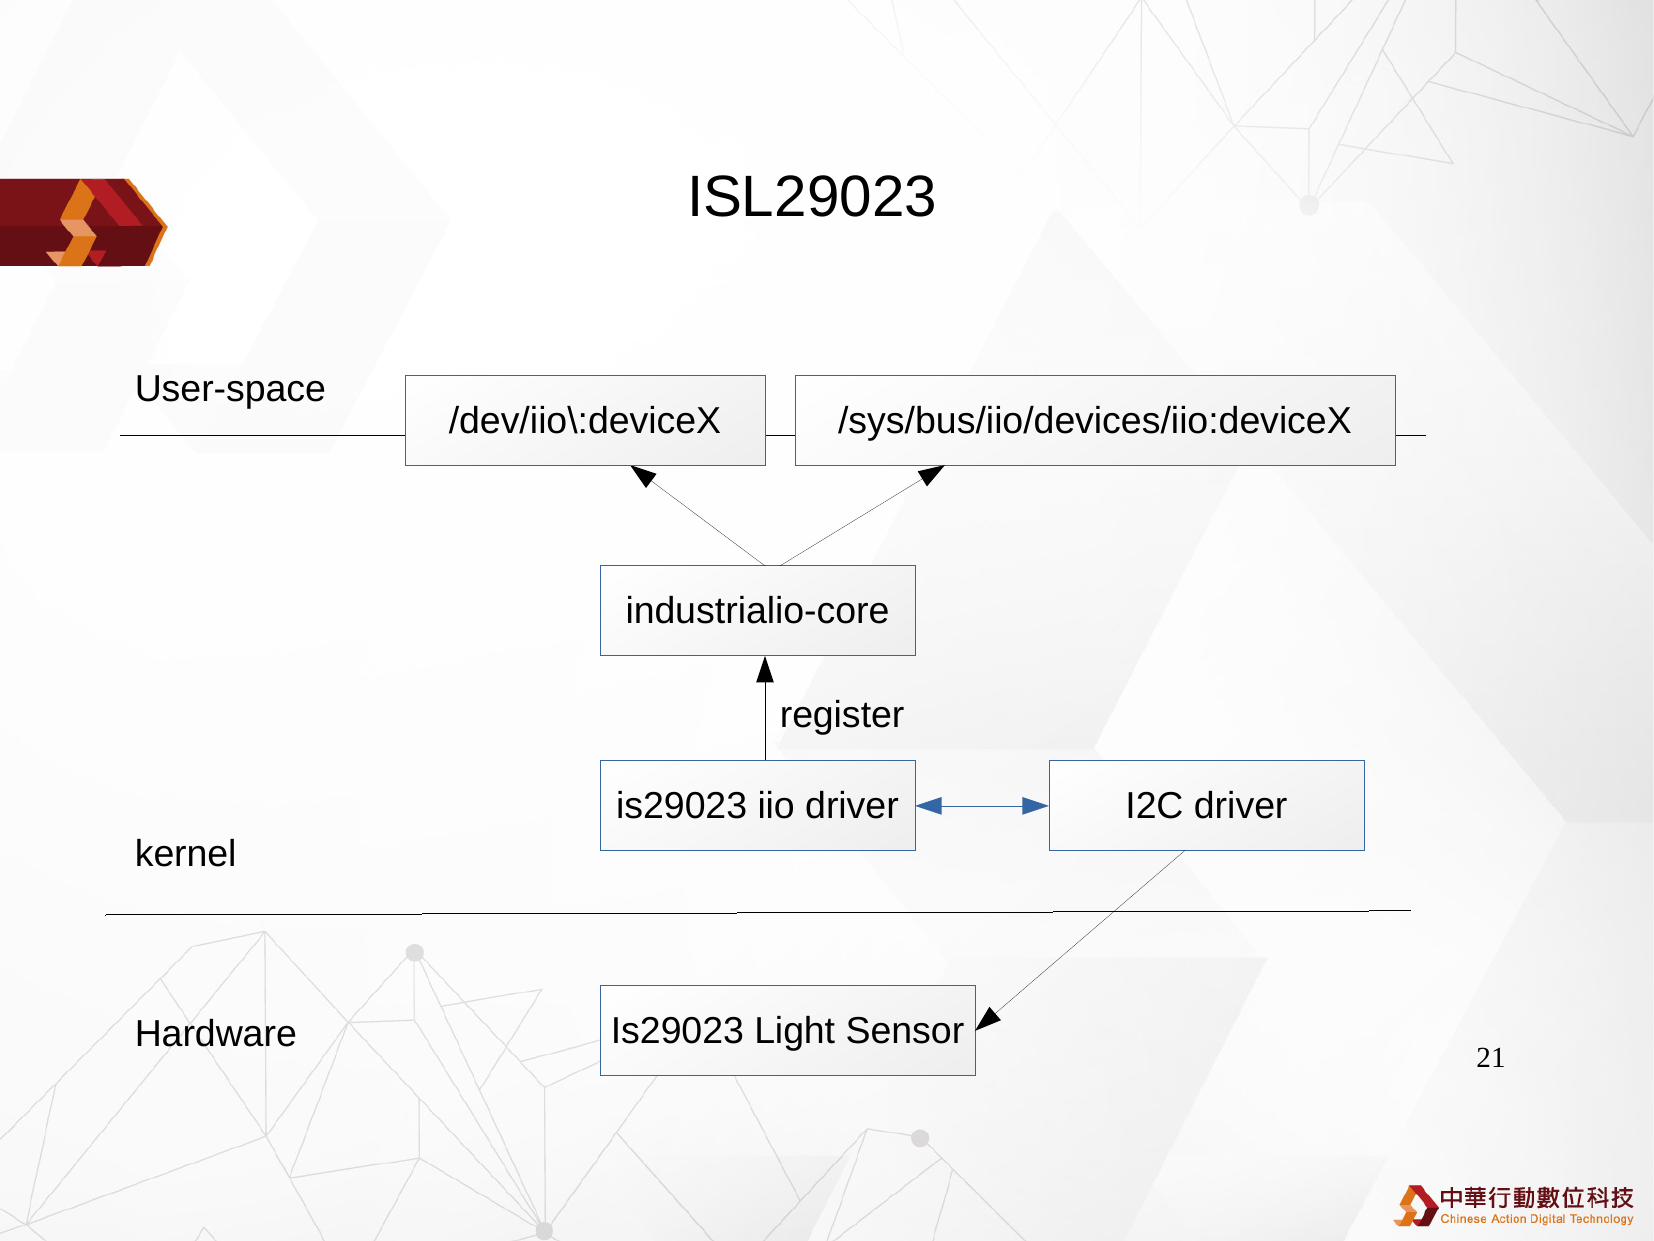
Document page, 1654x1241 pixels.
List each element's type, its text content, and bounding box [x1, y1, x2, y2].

text_box Hardware [120, 1005, 361, 1066]
title ISL29023 [118, 112, 1506, 281]
text_box is29023 iio driver [600, 760, 916, 851]
picture [0, 0, 1654, 1241]
text_box /sys/bus/iio/devices/iio:deviceX [795, 375, 1396, 466]
text_box kernel [120, 825, 361, 886]
text_box Is29023 Light Sensor [600, 985, 976, 1076]
text_box industrialio-core [600, 565, 916, 656]
text_box /dev/iio\:deviceX [405, 375, 766, 466]
text_box I2C driver [1049, 760, 1365, 851]
text_box register [765, 685, 946, 743]
text_box User-space [120, 360, 361, 421]
